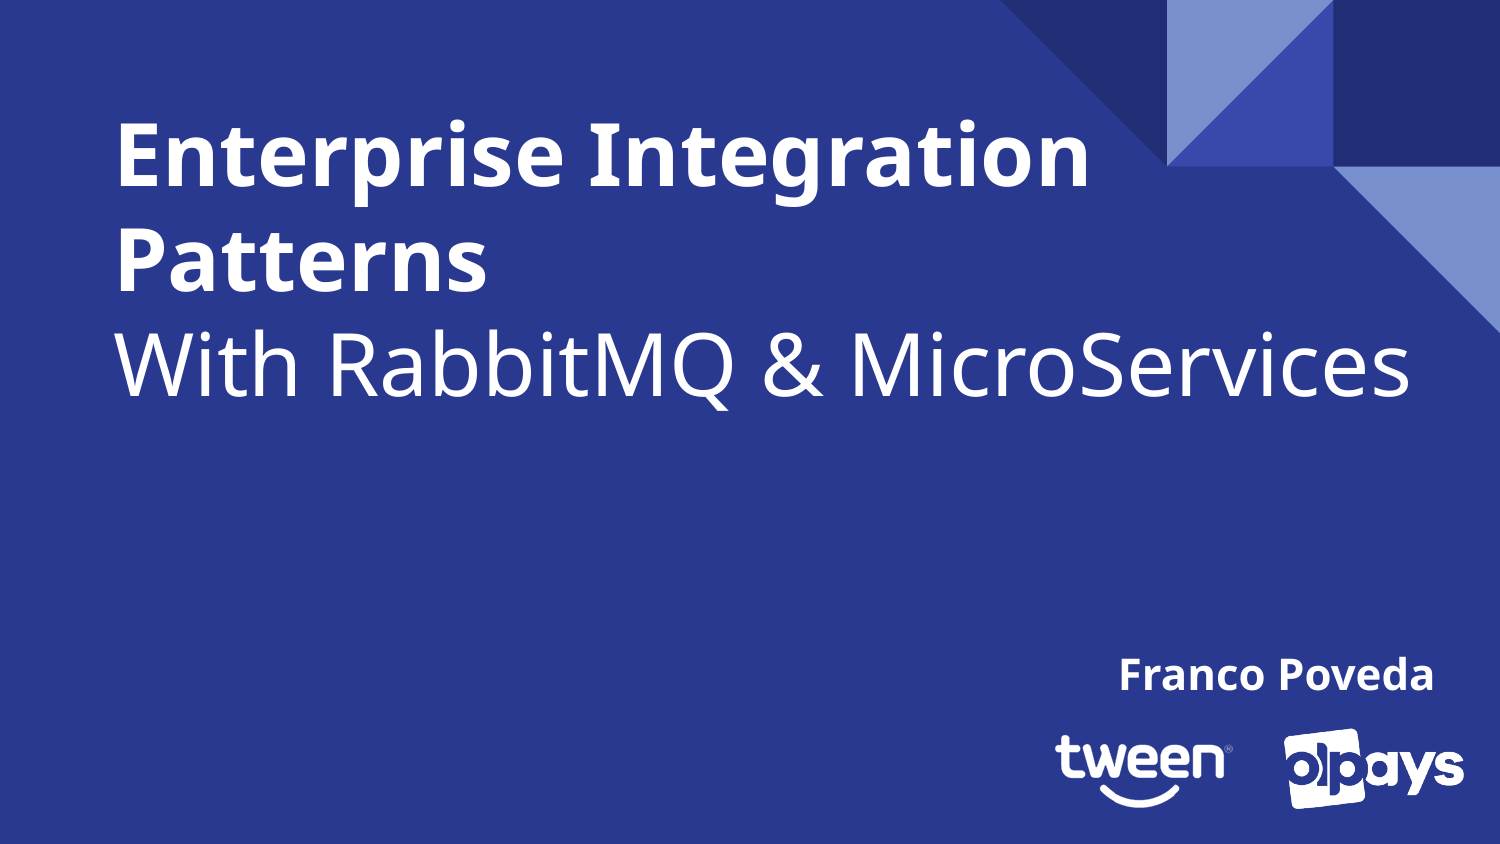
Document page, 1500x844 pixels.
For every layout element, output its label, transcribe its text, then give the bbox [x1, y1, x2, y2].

picture [1284, 728, 1464, 809]
title Enterprise Integration Patterns With RabbitMQ & MicroServices [98, 291, 1447, 429]
subtitle Franco Poveda [1102, 631, 1500, 703]
picture [1055, 723, 1234, 814]
